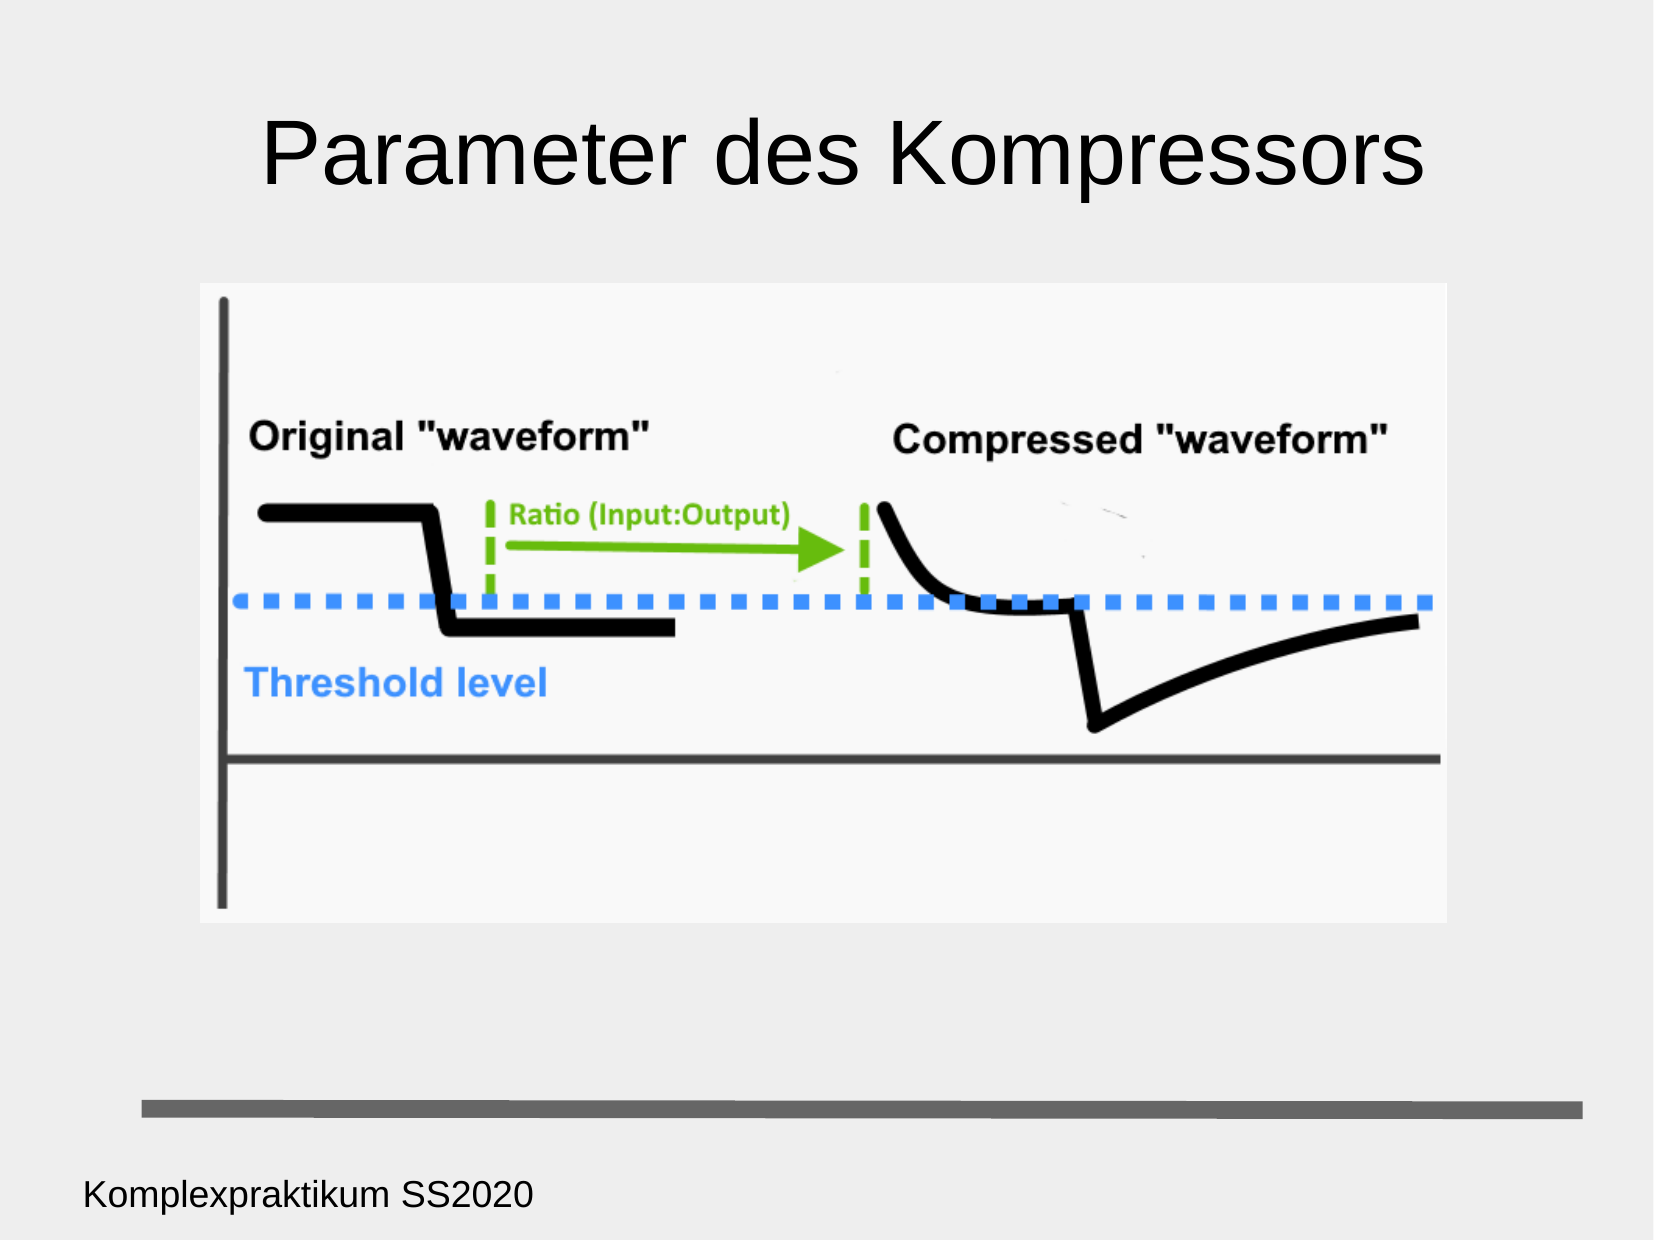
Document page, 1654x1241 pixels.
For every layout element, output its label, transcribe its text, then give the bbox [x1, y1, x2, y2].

title Parameter des Kompressors [82, 49, 1571, 257]
text_box Komplexpraktikum SS2020 [59, 1157, 957, 1233]
picture [200, 283, 1447, 923]
